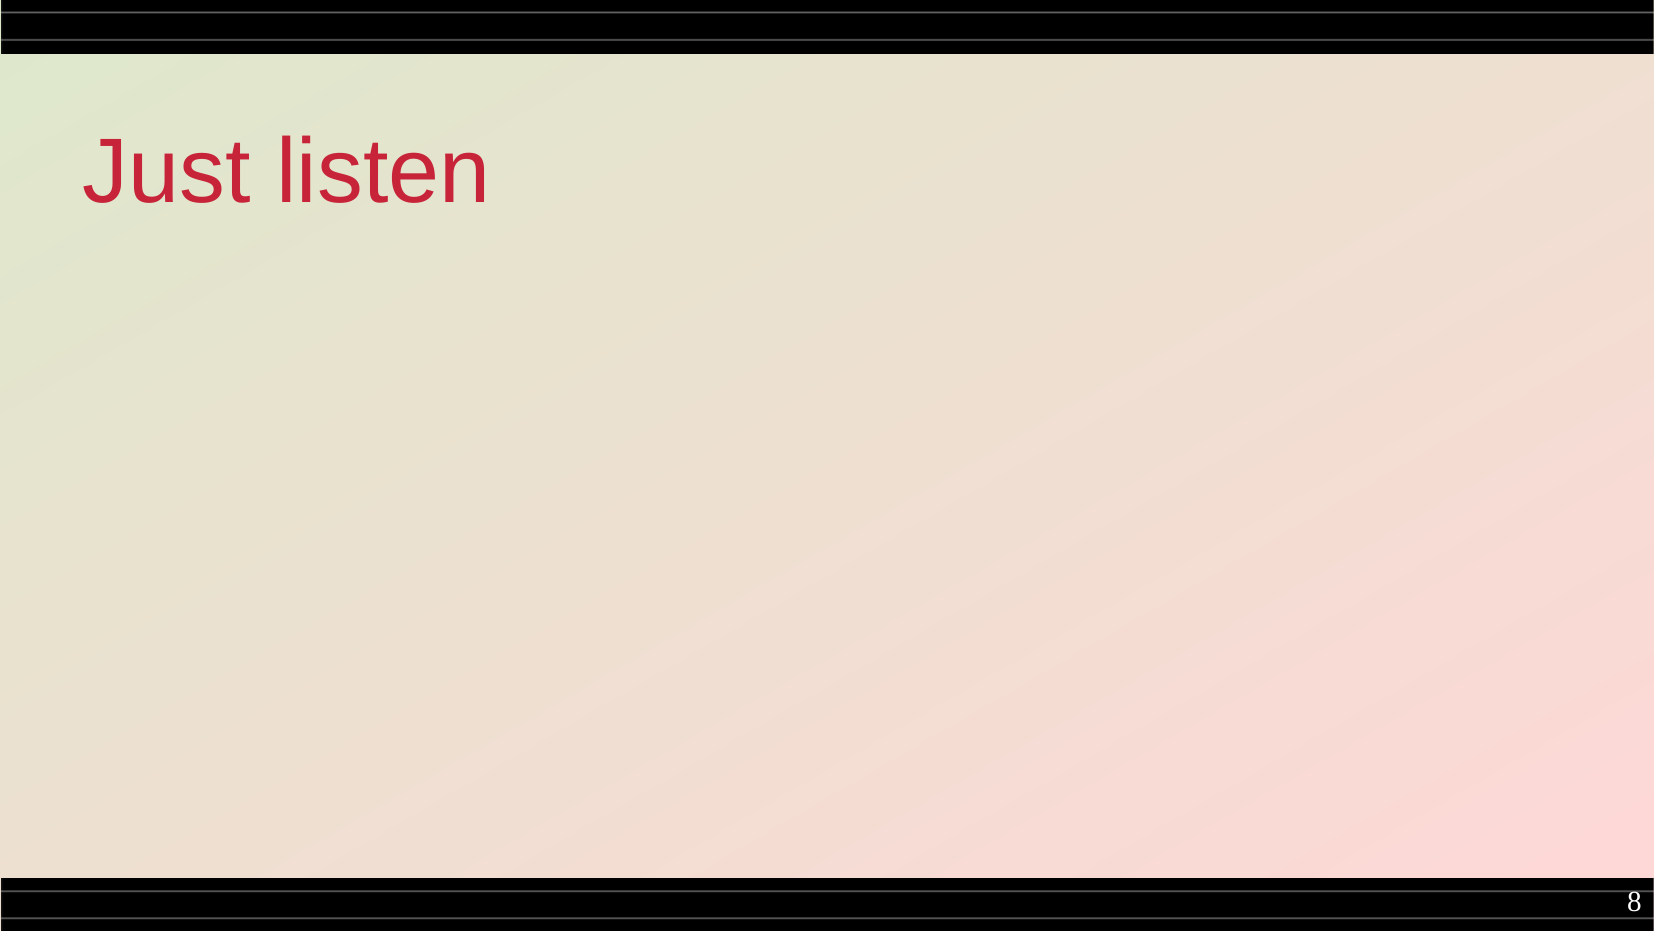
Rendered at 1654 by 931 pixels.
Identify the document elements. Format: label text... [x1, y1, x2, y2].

picture [1, 878, 1654, 931]
title Just listen [82, 92, 1571, 249]
picture [1, 0, 1654, 54]
